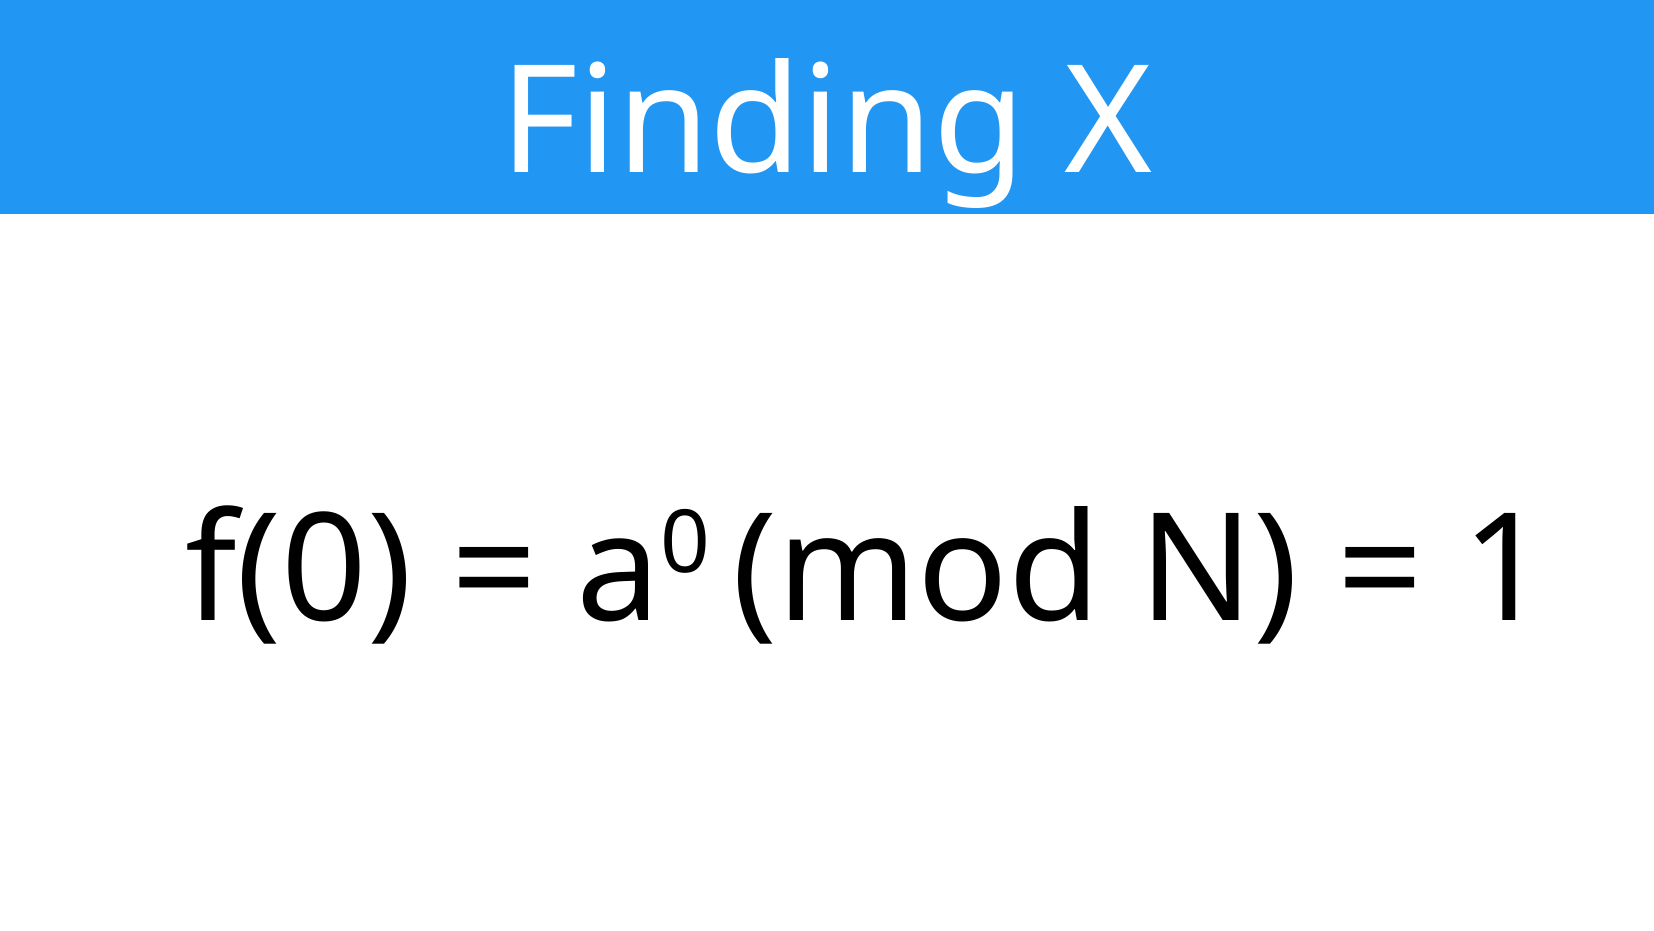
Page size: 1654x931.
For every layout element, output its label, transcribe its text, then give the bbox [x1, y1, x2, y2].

list f(0) = a0 (mod N) = 1 [86, 345, 1576, 781]
title Finding X [82, 37, 1571, 193]
